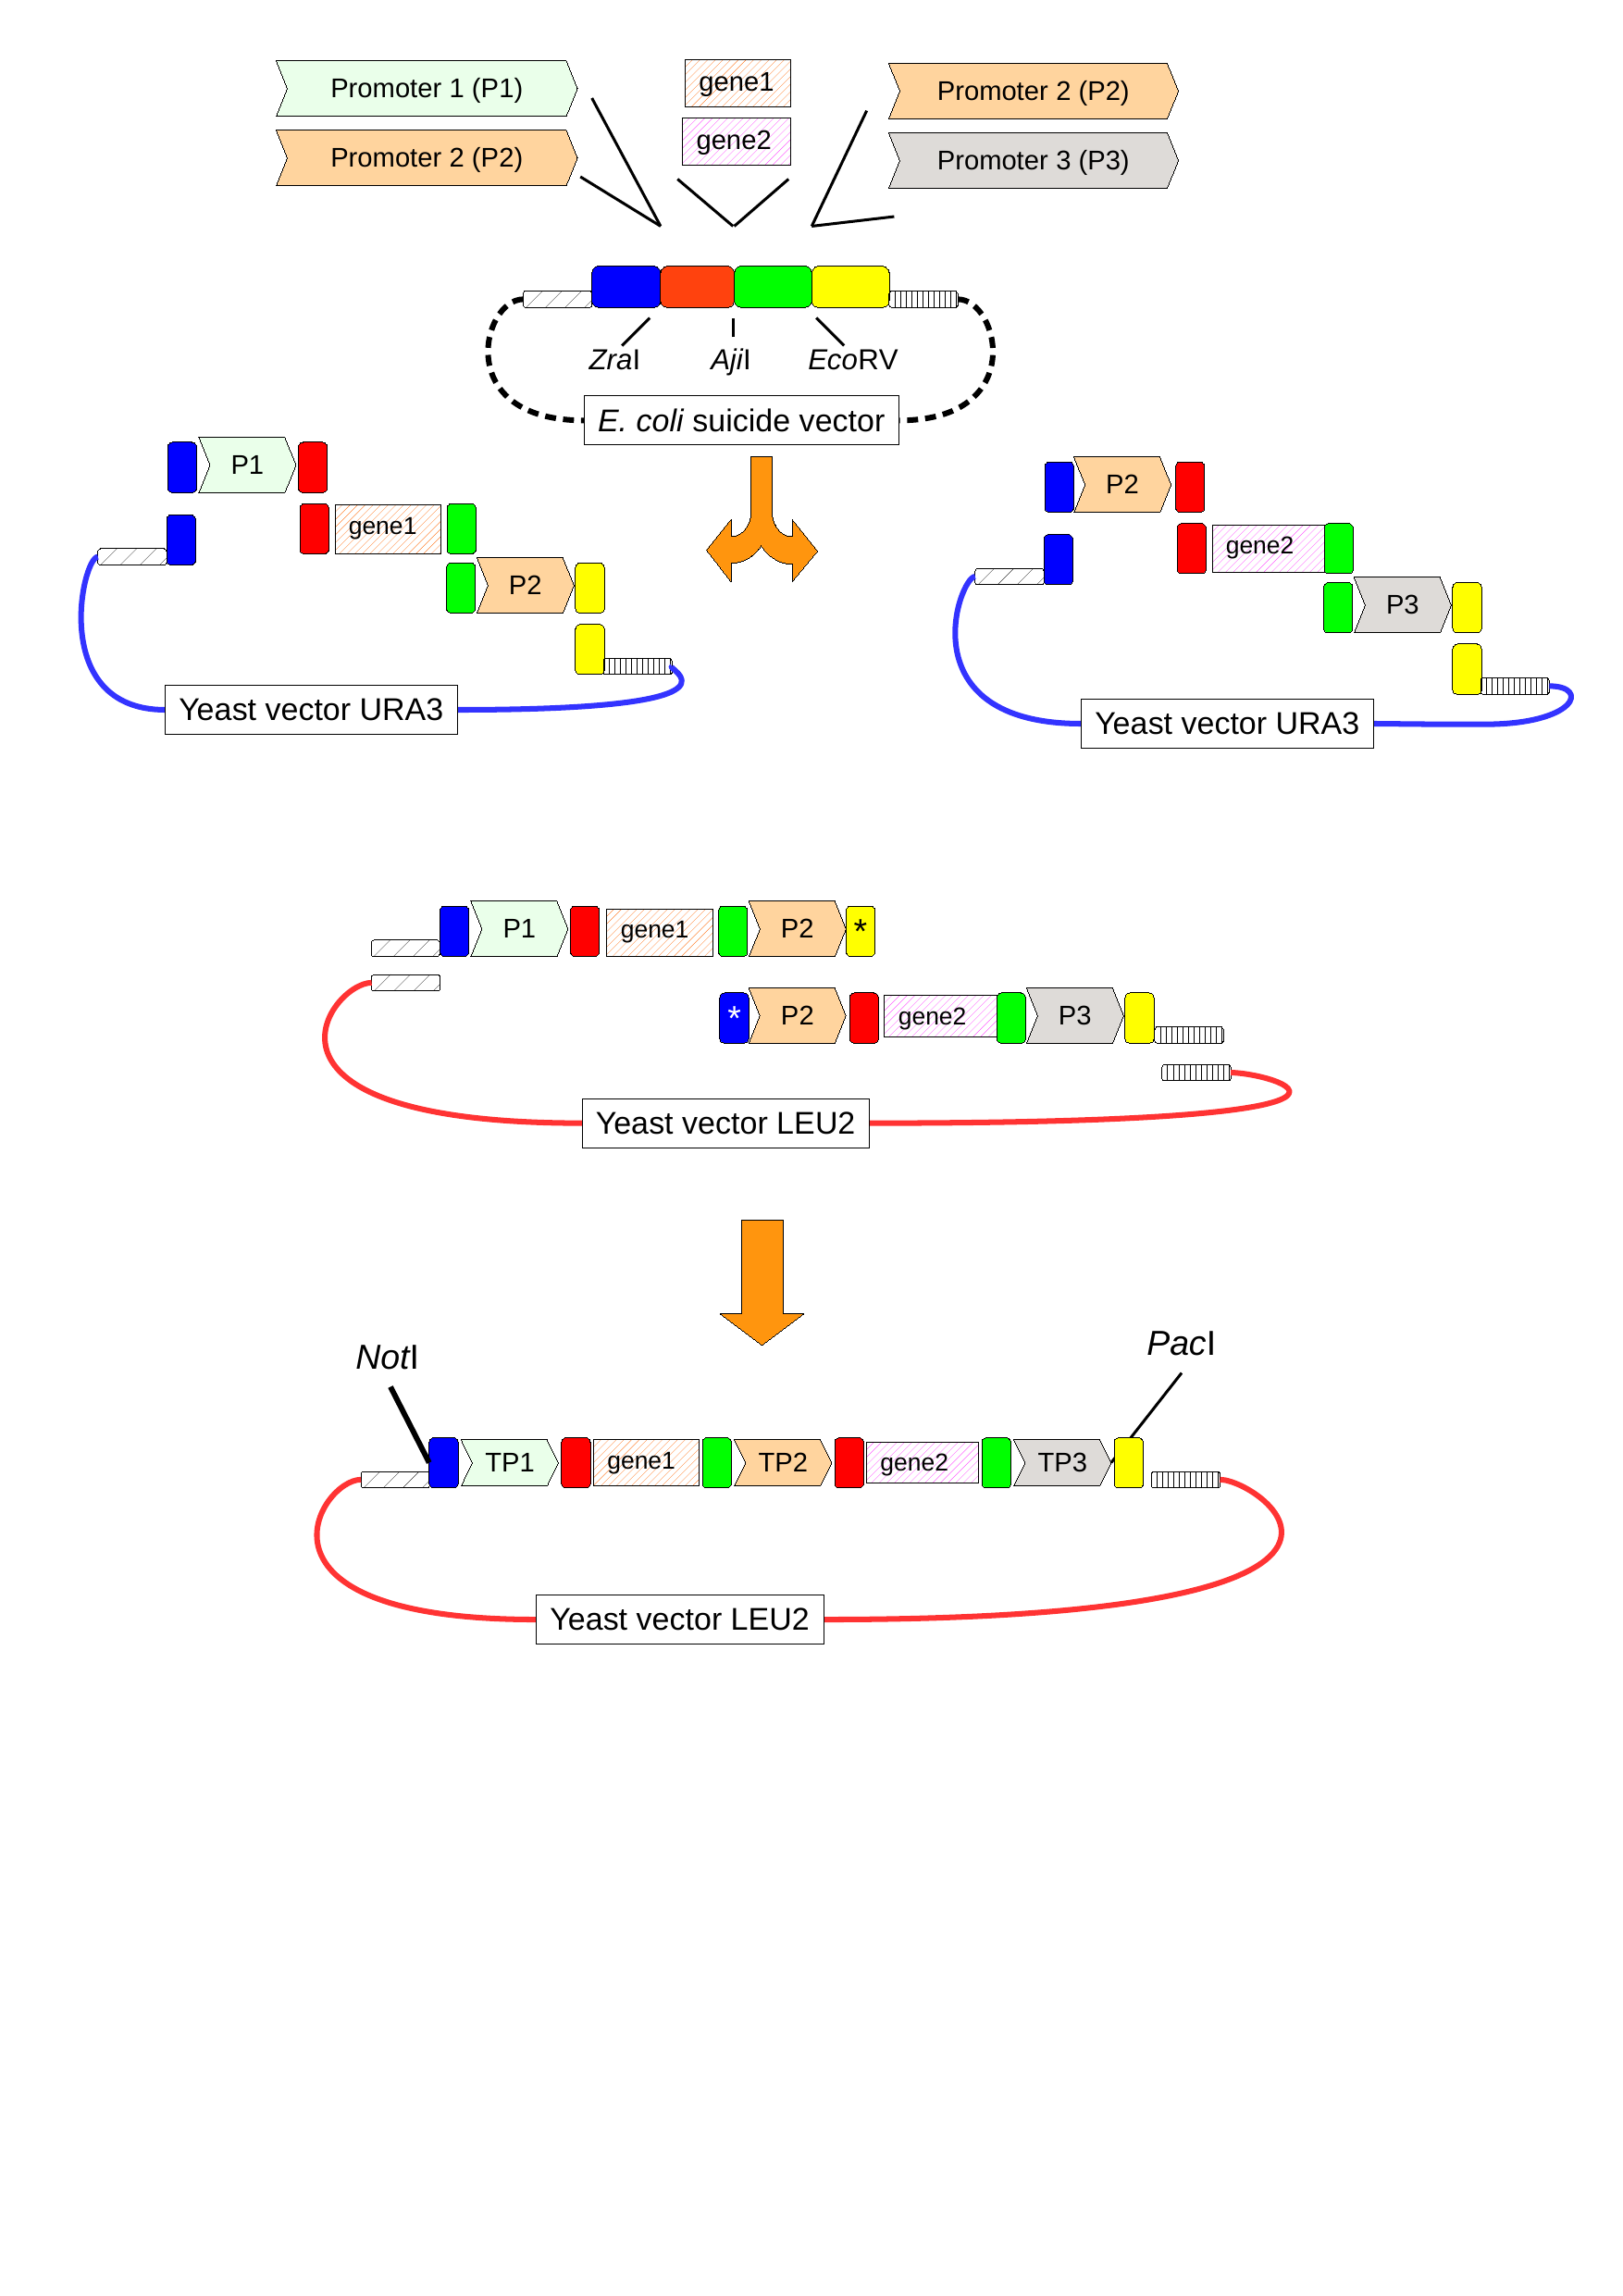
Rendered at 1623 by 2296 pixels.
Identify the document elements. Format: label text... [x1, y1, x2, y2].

text_box PacI [1133, 1317, 1231, 1373]
text_box [706, 456, 818, 582]
text_box P2 [749, 987, 847, 1044]
text_box P3 [1354, 577, 1452, 633]
text_box [1161, 1064, 1232, 1081]
text_box [1151, 1471, 1220, 1488]
text_box [575, 563, 605, 614]
text_box E. coli suicide vector [584, 395, 899, 445]
text_box [1177, 523, 1207, 574]
text_box [561, 1437, 591, 1488]
text_box [371, 906, 469, 957]
text_box [97, 515, 196, 565]
text_box [974, 534, 1073, 585]
text_box [446, 563, 476, 614]
text_box gene1 [593, 1439, 700, 1486]
text_box [720, 1220, 804, 1346]
text_box [300, 503, 329, 554]
text_box [835, 1437, 864, 1488]
text_box [1452, 643, 1550, 695]
text_box [718, 906, 748, 957]
text_box gene2 [1212, 525, 1325, 573]
text_box P2 [1073, 456, 1171, 513]
text_box [982, 1437, 1011, 1488]
text_box gene2 [884, 995, 997, 1037]
text_box [361, 1437, 459, 1488]
text_box [997, 992, 1026, 1044]
text_box gene2 [682, 118, 791, 166]
text_box [1114, 1437, 1144, 1488]
text_box AjiI [697, 337, 774, 384]
text_box P1 [198, 437, 296, 493]
text_box Yeast vector URA3 [1081, 699, 1374, 749]
text_box Yeast vector LEU2 [536, 1595, 824, 1644]
text_box [167, 441, 197, 493]
text_box gene2 [866, 1442, 979, 1483]
text_box P2 [749, 900, 846, 957]
text_box [447, 503, 477, 554]
text_box [849, 992, 879, 1044]
text_box EcoRV [794, 337, 923, 396]
text_box * [719, 992, 750, 1044]
text_box [702, 1437, 732, 1488]
text_box Promoter 2 (P2) [276, 130, 578, 186]
text_box [298, 441, 328, 493]
text_box Promoter 3 (P3) [888, 132, 1179, 189]
text_box [575, 624, 673, 675]
text_box [1175, 462, 1205, 513]
text_box P2 [477, 557, 575, 614]
text_box gene1 [335, 504, 441, 554]
text_box [371, 974, 440, 991]
text_box gene1 [606, 909, 713, 957]
text_box TP1 [461, 1439, 559, 1486]
text_box [570, 906, 600, 957]
text_box [1124, 992, 1224, 1044]
text_box TP3 [1013, 1439, 1111, 1486]
text_box [1045, 462, 1074, 513]
text_box ZraI [575, 337, 670, 384]
text_box Promoter 2 (P2) [888, 63, 1179, 119]
text_box gene1 [685, 59, 791, 107]
text_box [1323, 582, 1353, 633]
text_box [1452, 582, 1482, 633]
text_box NotI [341, 1331, 440, 1387]
text_box P3 [1026, 987, 1124, 1044]
text_box [523, 266, 959, 308]
text_box * [846, 906, 875, 957]
text_box Yeast vector LEU2 [582, 1098, 870, 1148]
text_box P1 [470, 900, 568, 957]
text_box TP2 [734, 1439, 832, 1486]
text_box Promoter 1 (P1) [276, 60, 578, 117]
text_box Yeast vector URA3 [165, 685, 458, 735]
text_box [1325, 523, 1354, 574]
